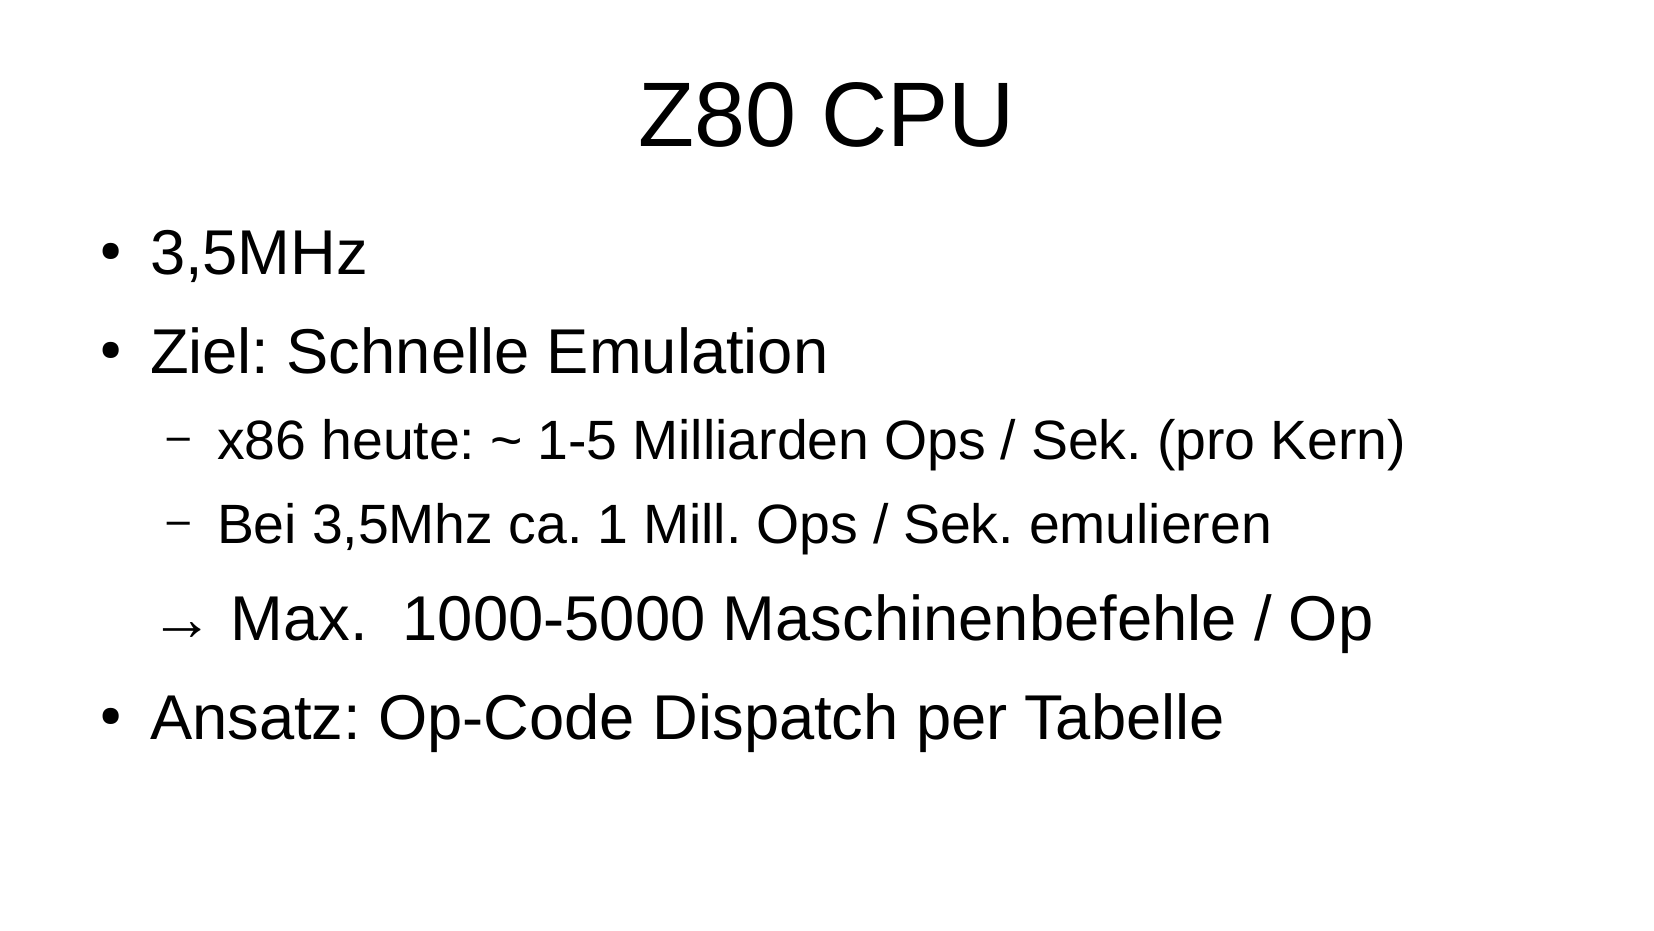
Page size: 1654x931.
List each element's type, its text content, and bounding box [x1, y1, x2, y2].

list 3,5MHz Ziel: Schnelle Emulation x86 heute: ~ 1-5 Milliarden Ops / Sek. (pro Kern) Bei 3,5Mhz ca. 1 Mill. Ops / Sek. emulieren → Max. 1000-5000 Maschinenbefehle / Op Ansatz: Op-Code Dispatch per Tabelle [82, 217, 1571, 758]
title Z80 CPU [82, 37, 1571, 193]
